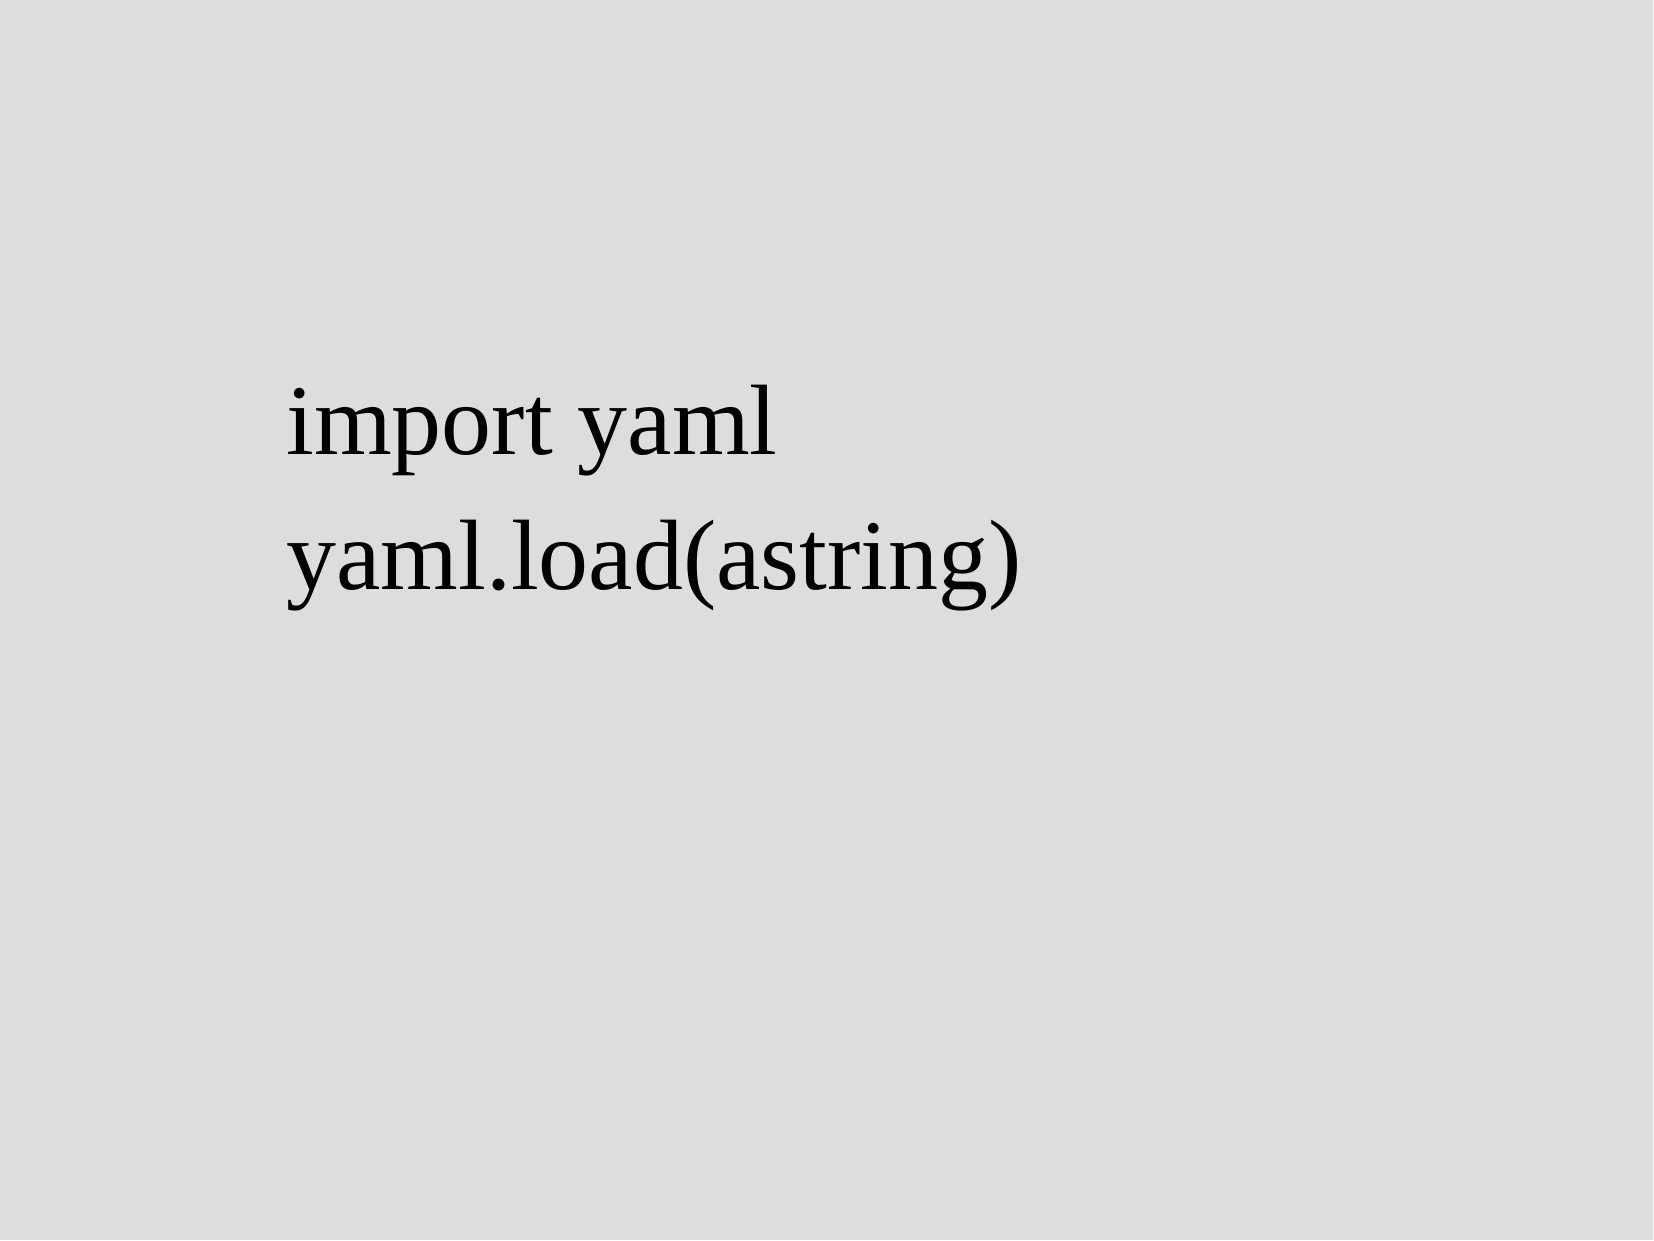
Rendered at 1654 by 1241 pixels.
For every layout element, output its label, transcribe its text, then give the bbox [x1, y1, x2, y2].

subtitle [82, 49, 1571, 1010]
text_box import yaml yaml.load(astring) [271, 357, 1473, 619]
